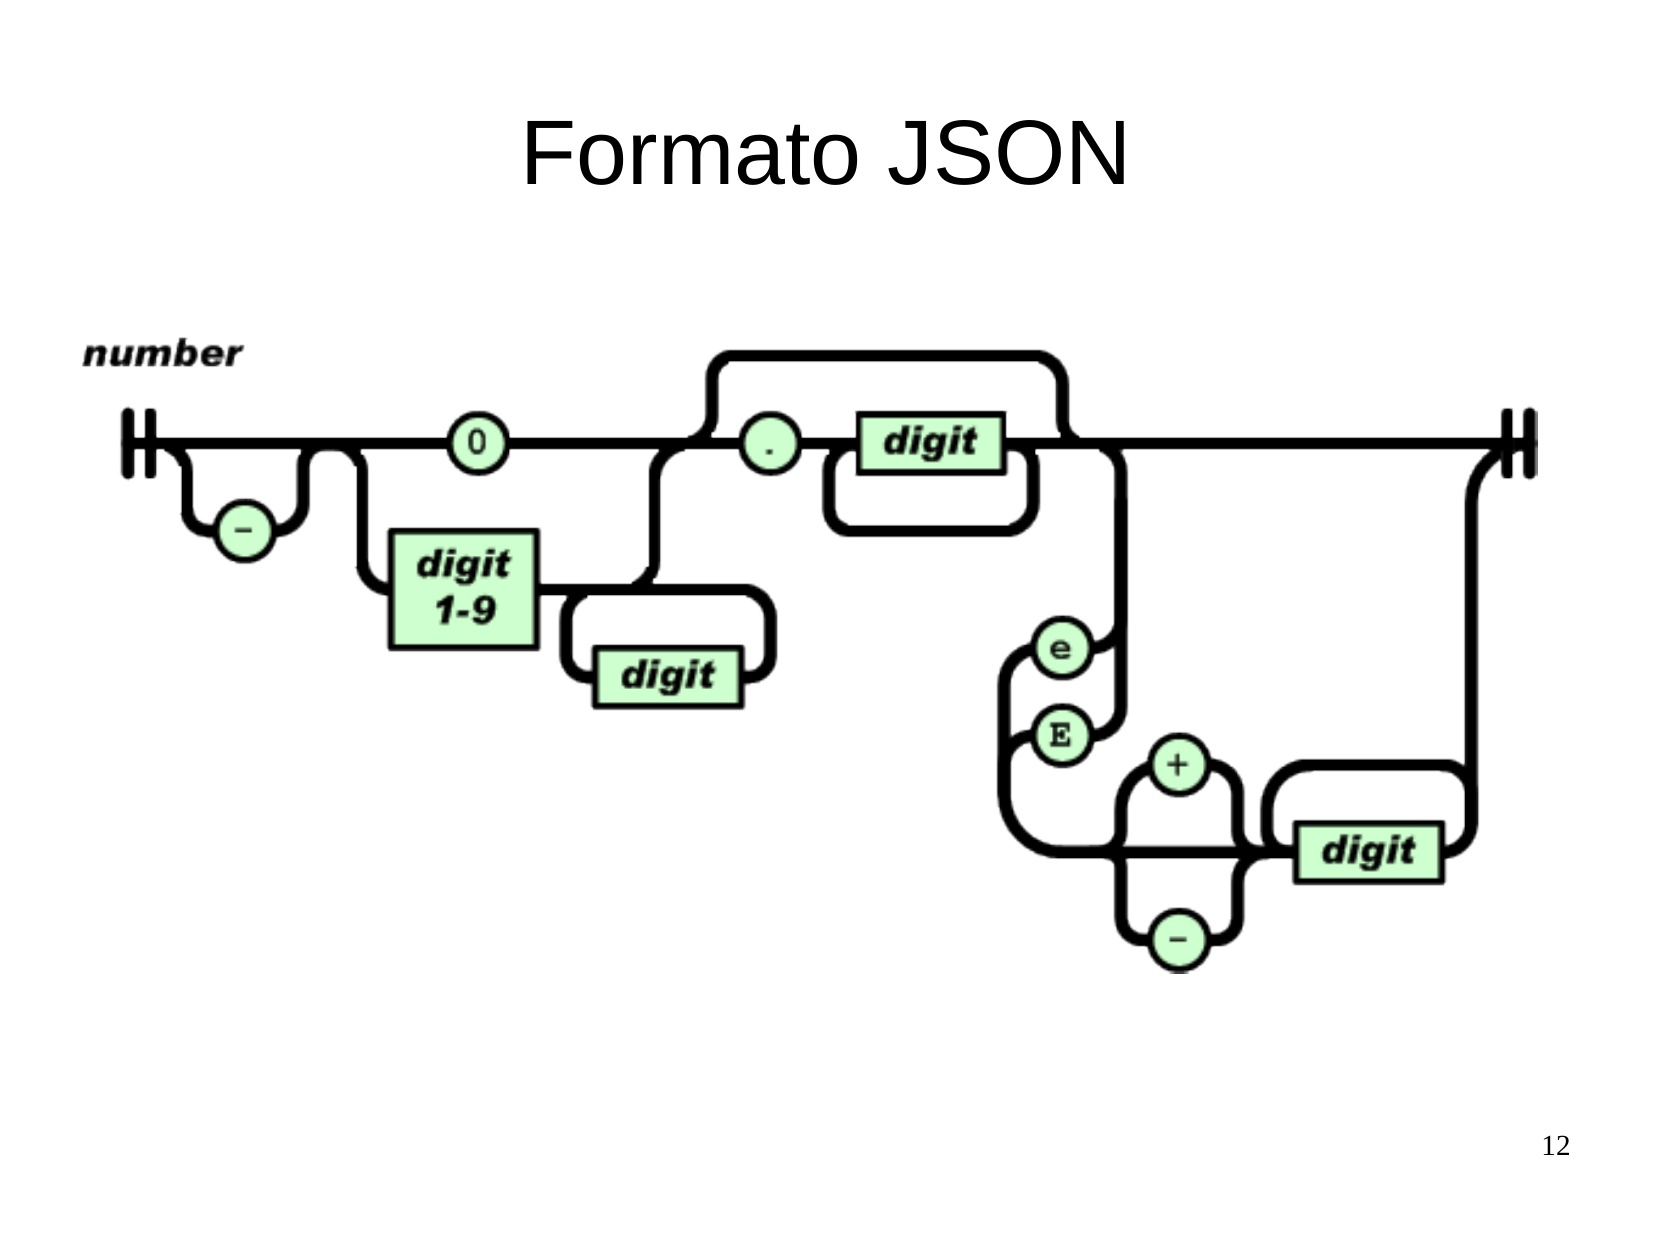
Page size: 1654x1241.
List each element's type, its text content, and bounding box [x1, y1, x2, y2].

picture [82, 326, 1538, 974]
title Formato JSON [82, 49, 1571, 257]
